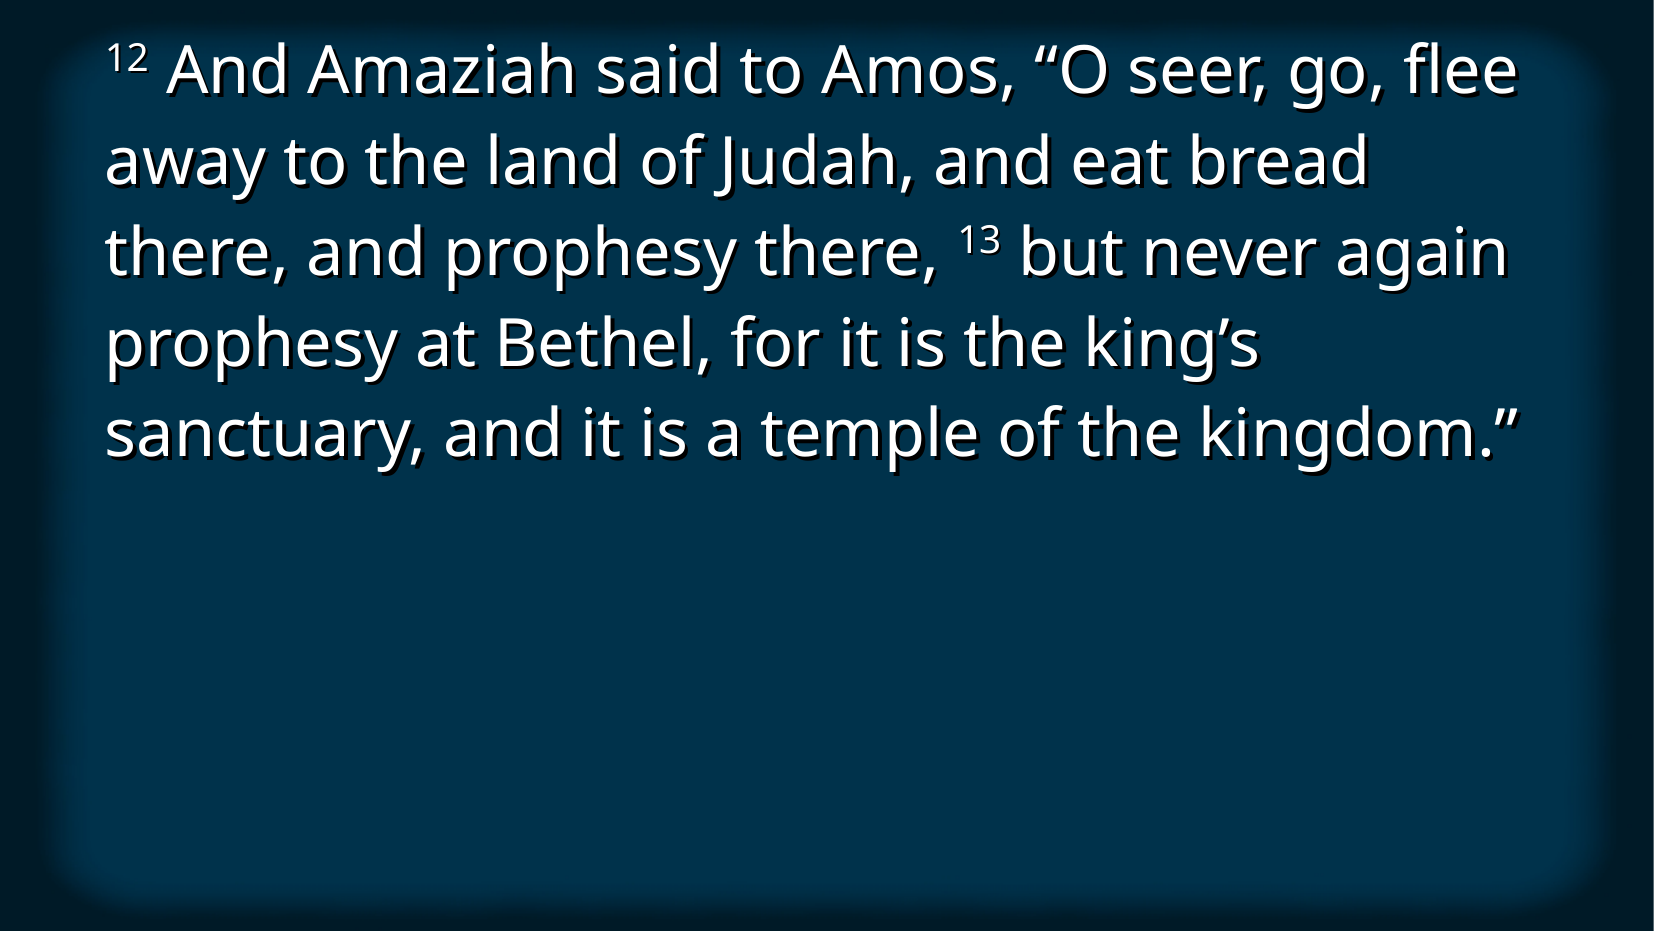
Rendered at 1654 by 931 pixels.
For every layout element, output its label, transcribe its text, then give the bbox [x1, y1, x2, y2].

text_box 12 And Amaziah said to Amos, “O seer, go, flee away to the land of Judah, and eat bread there, and prophesy there, 13 but never again prophesy at Bethel, for it is the king’s sanctuary, and it is a temple of the kingdom.” [90, 15, 1561, 474]
picture [0, 0, 1654, 931]
